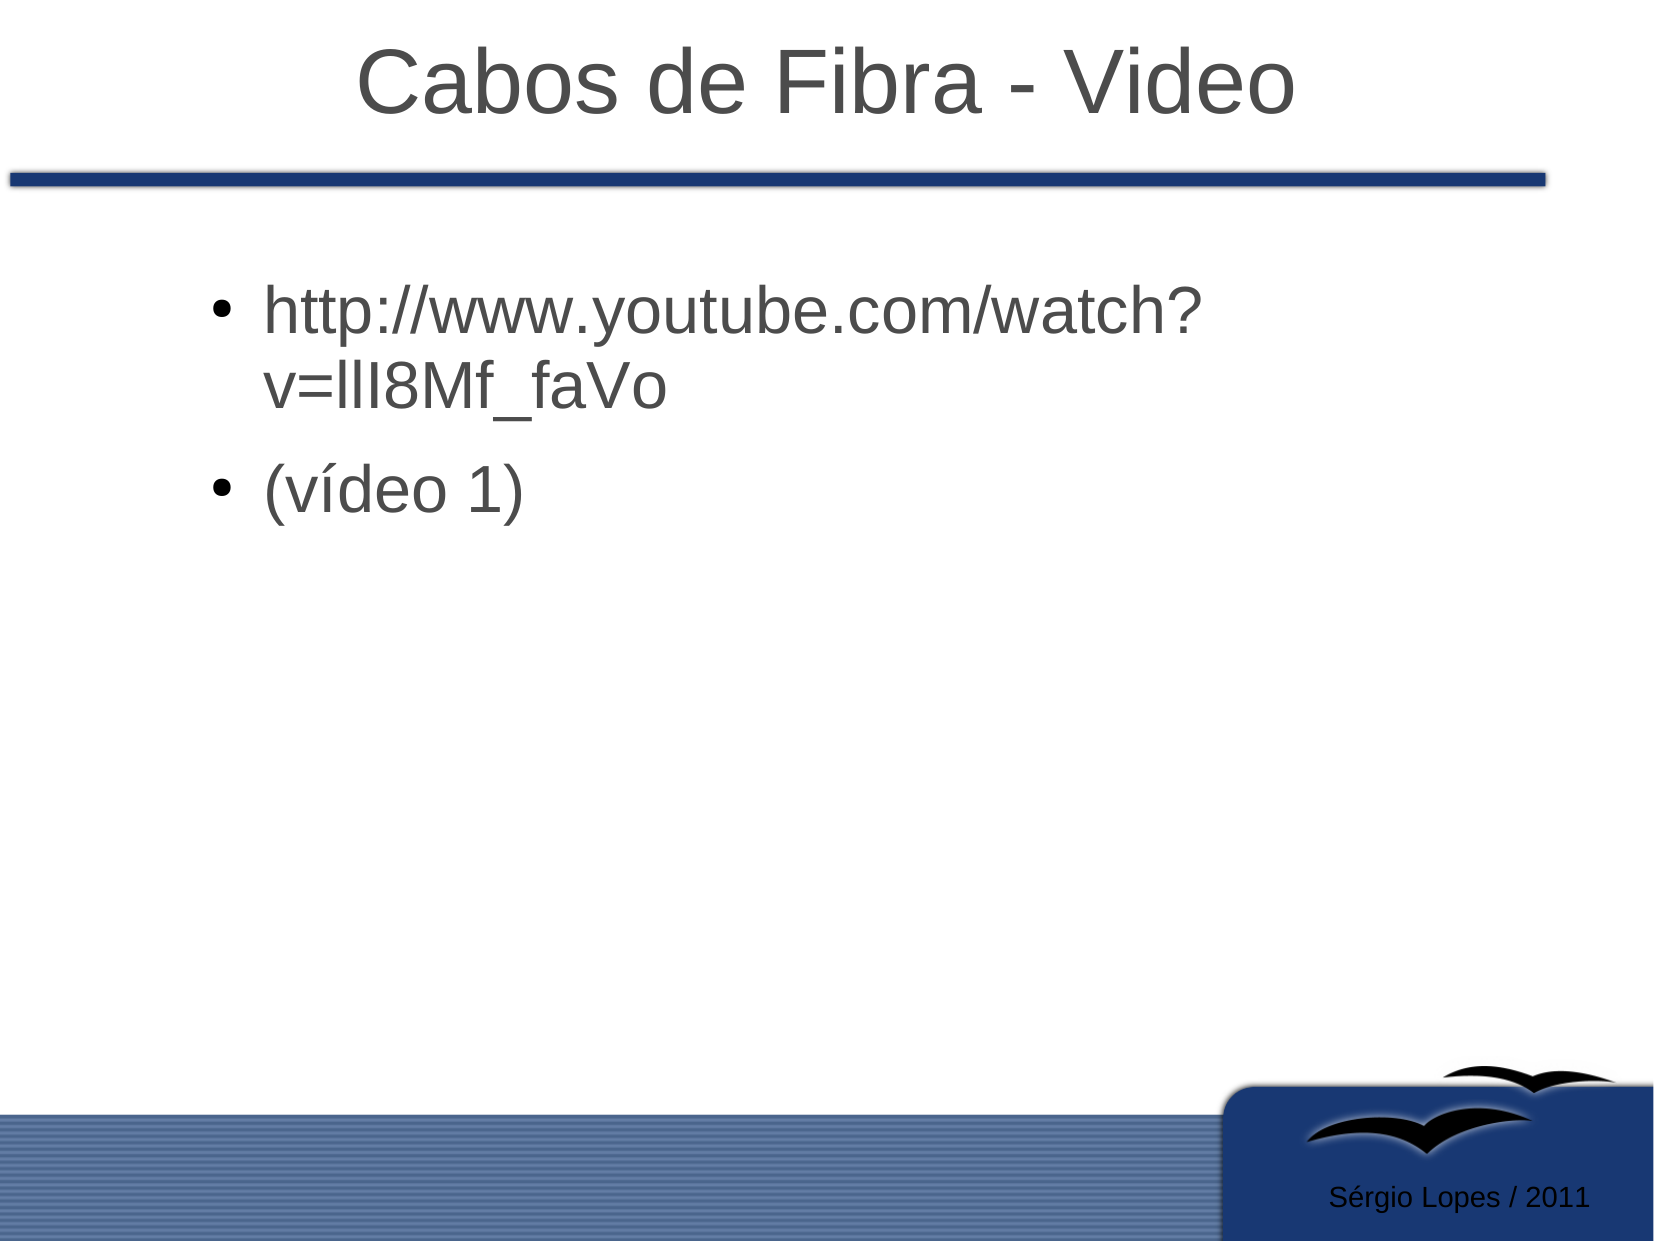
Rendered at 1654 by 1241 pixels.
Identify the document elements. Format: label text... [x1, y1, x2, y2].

title Cabos de Fibra - Video [121, 0, 1534, 164]
picture [0, 0, 1654, 1241]
list http://www.youtube.com/watch?v=llI8Mf_faVo (vídeo 1) [121, 273, 1534, 1056]
text_box Sérgio Lopes / 2011 [1328, 1181, 1588, 1214]
